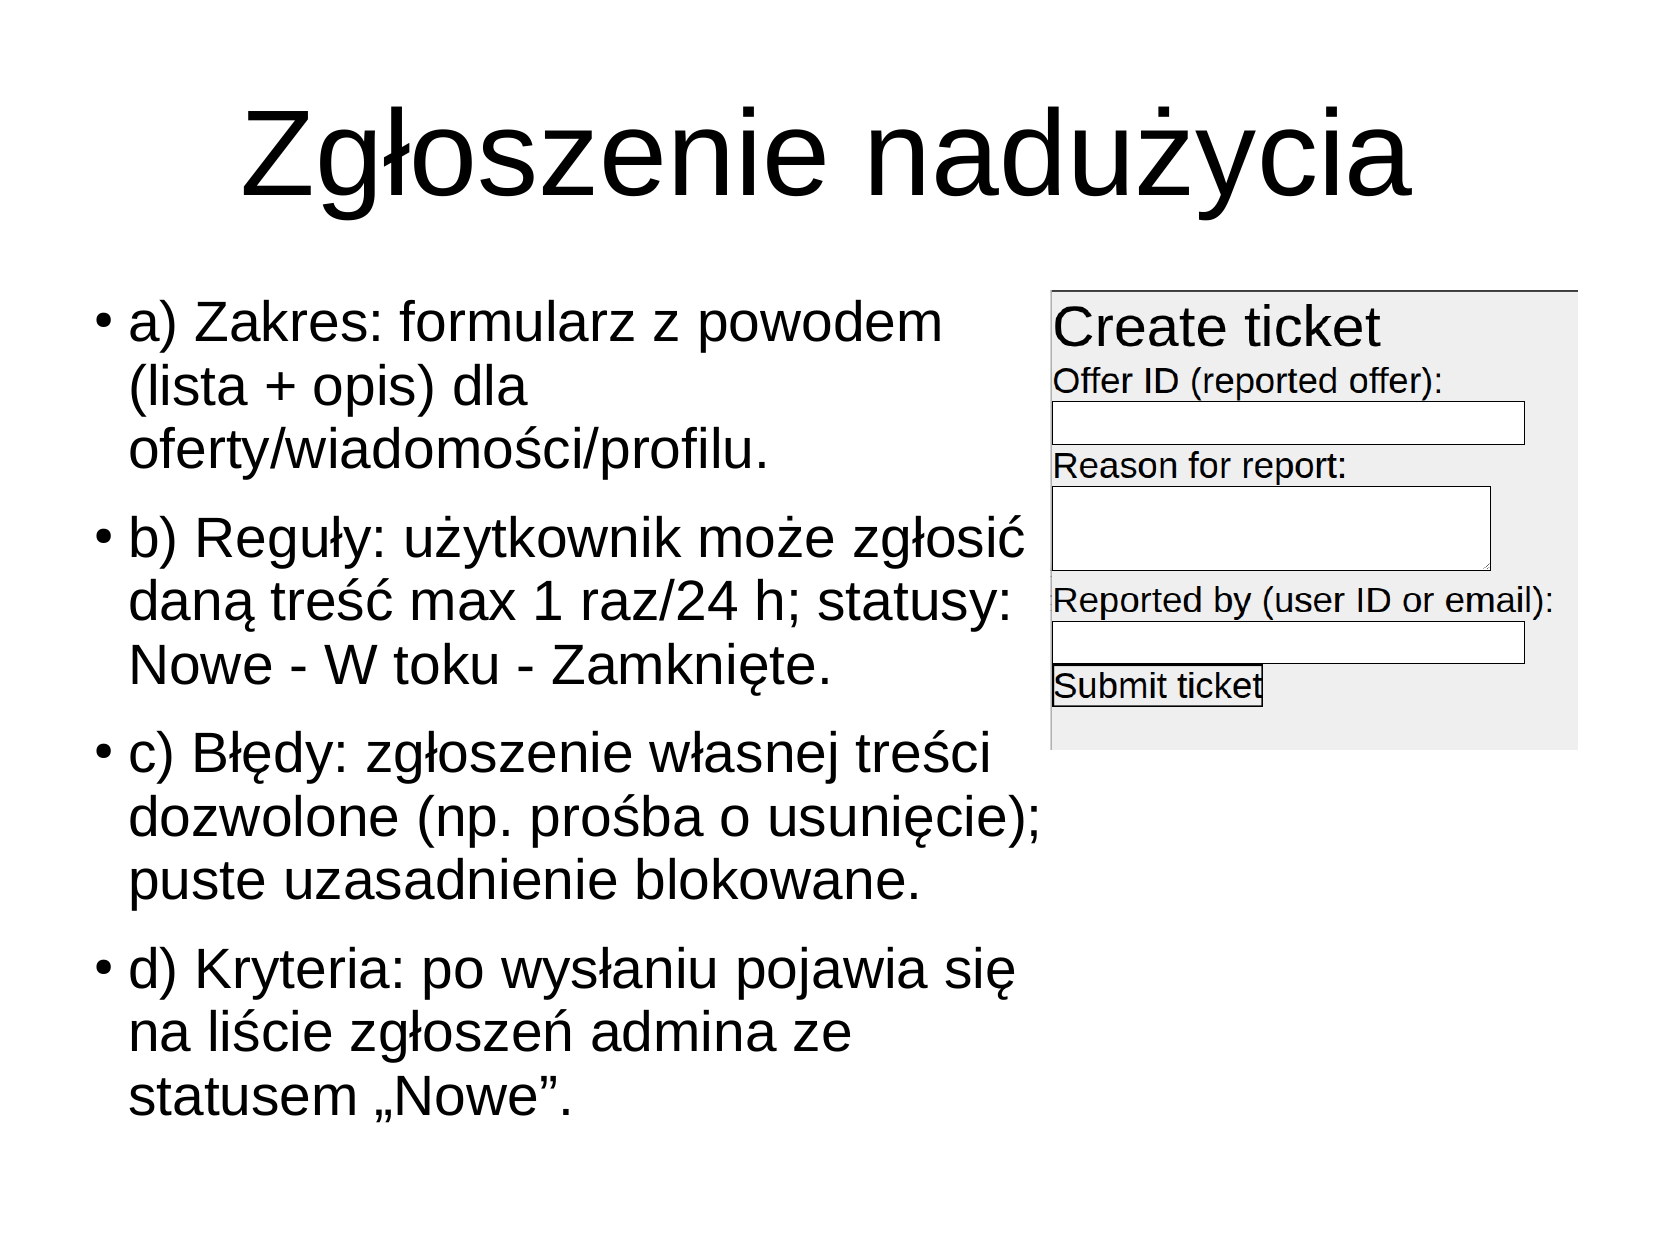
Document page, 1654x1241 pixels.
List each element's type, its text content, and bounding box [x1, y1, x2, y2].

title Zgłoszenie nadużycia [82, 49, 1571, 257]
picture [1050, 290, 1578, 751]
list a) Zakres: formularz z powodem (lista + opis) dla oferty/wiadomości/profilu. b) Reguły: użytkownik może zgłosić daną treść max 1 raz/24 h; statusy: Nowe - W toku - Zamknięte. c) Błędy: zgłoszenie własnej treści dozwolone (np. prośba o usunięcie); puste uzasadnienie blokowane. d) Kryteria: po wysłaniu pojawia się na liście zgłoszeń admina ze statusem „Nowe”. [82, 290, 1051, 1163]
